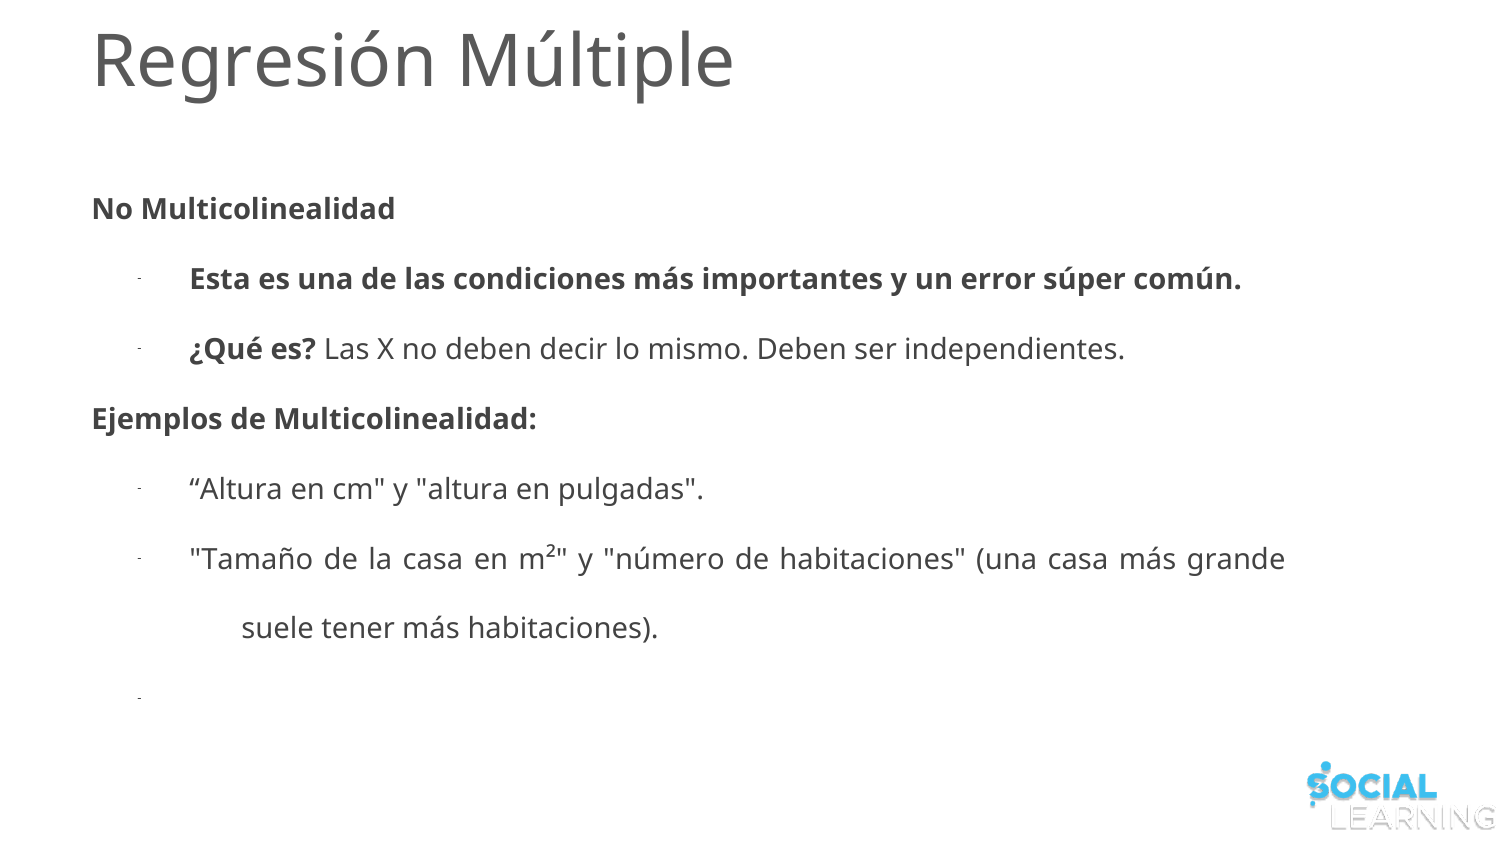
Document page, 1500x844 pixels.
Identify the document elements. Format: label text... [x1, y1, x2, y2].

text_box Regresión Múltiple [76, 0, 1281, 140]
picture [1301, 744, 1500, 844]
text_box No Multicolinealidad Esta es una de las condiciones más importantes y un error súper común. ¿Qué es? Las X no deben decir lo mismo. Deben ser independientes. Ejemplos de Multicolinealidad: “Altura en cm" y "altura en pulgadas". "Tamaño de la casa en m²" y "número de habitaciones" (una casa más grande suele tener más habitaciones). [76, 140, 1302, 701]
